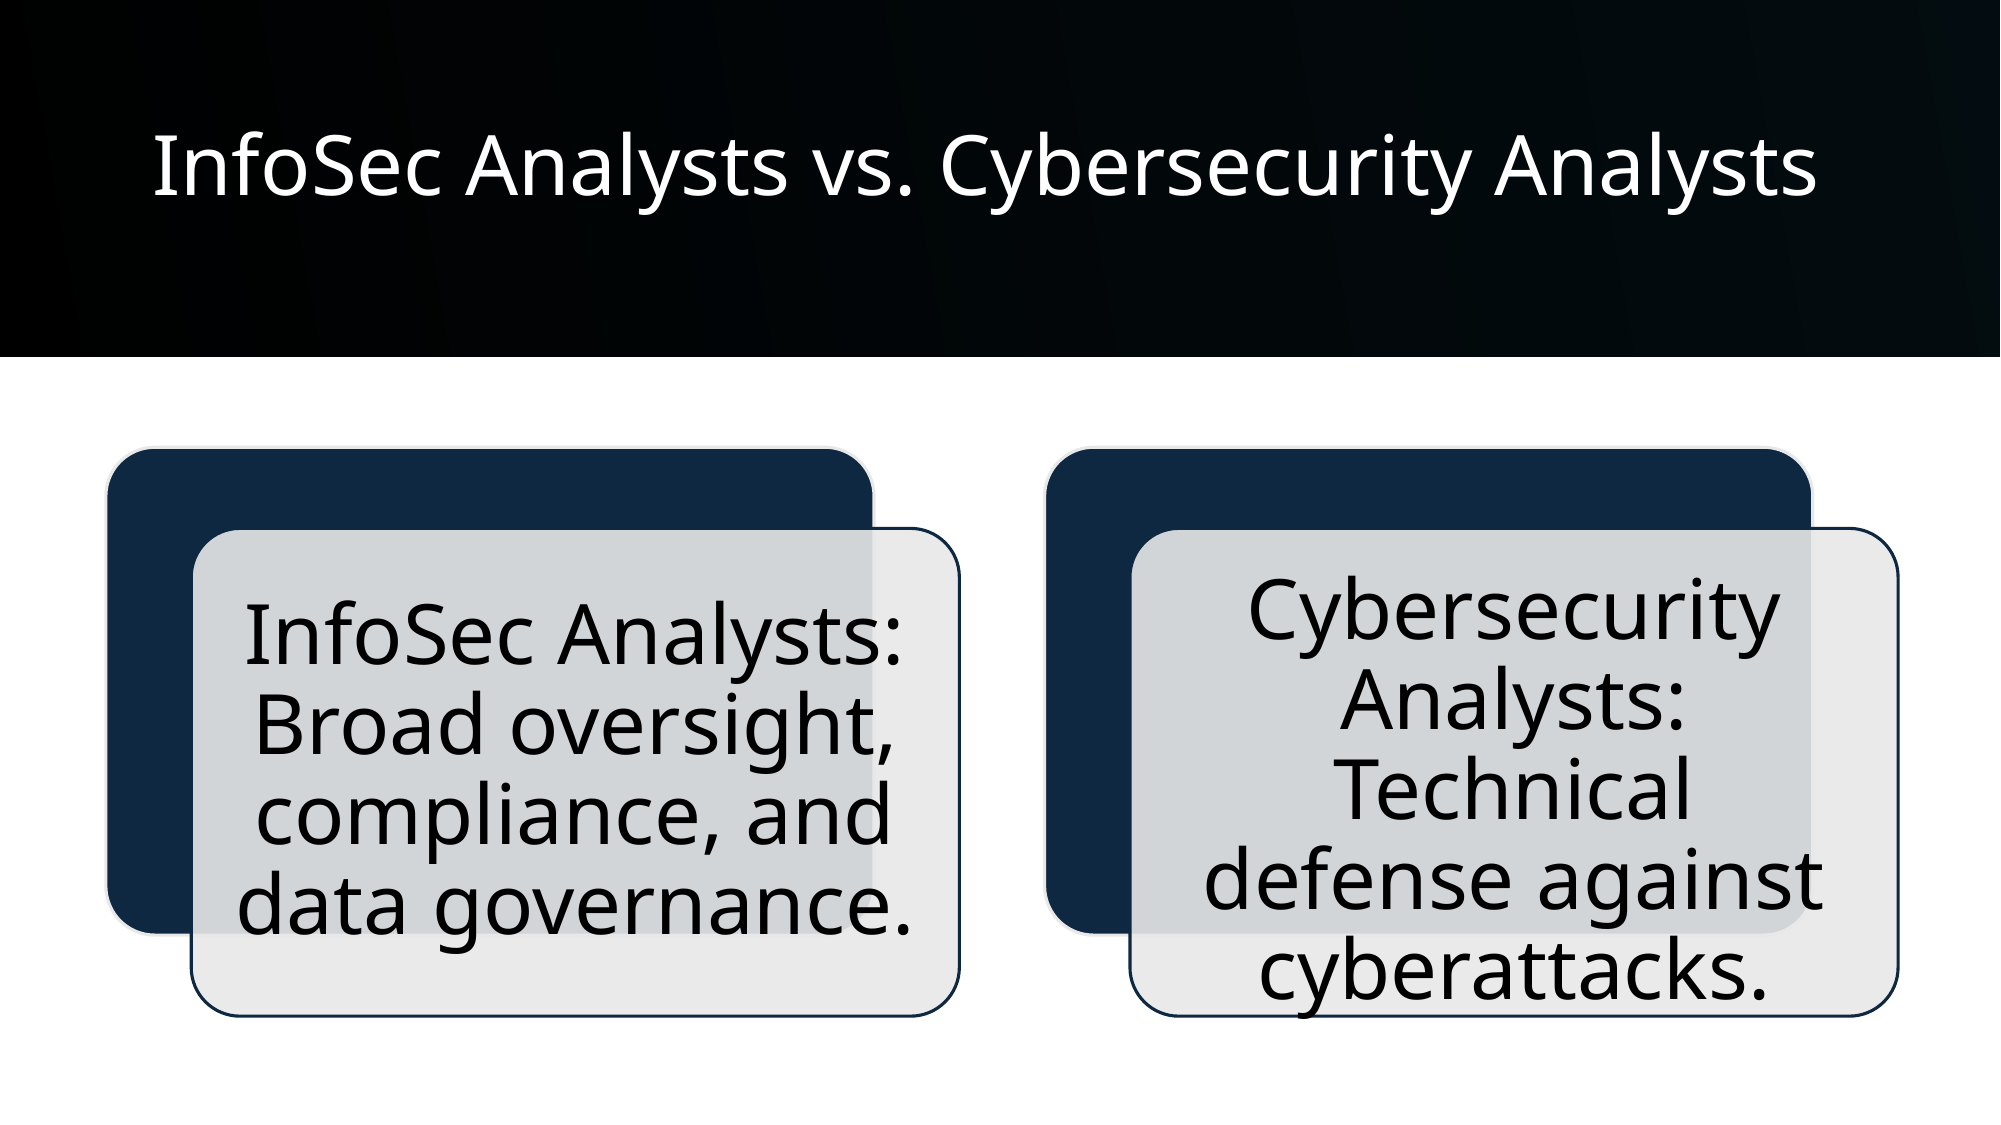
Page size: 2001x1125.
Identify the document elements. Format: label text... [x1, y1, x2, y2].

text_box Cybersecurity Analysts: Technical defense against cyberattacks. [1129, 528, 1899, 1017]
text_box [0, 0, 2000, 1125]
title InfoSec Analysts vs. Cybersecurity Analysts [226, 57, 1822, 316]
text_box InfoSec Analysts: Broad oversight, compliance, and data governance. [191, 528, 960, 1017]
